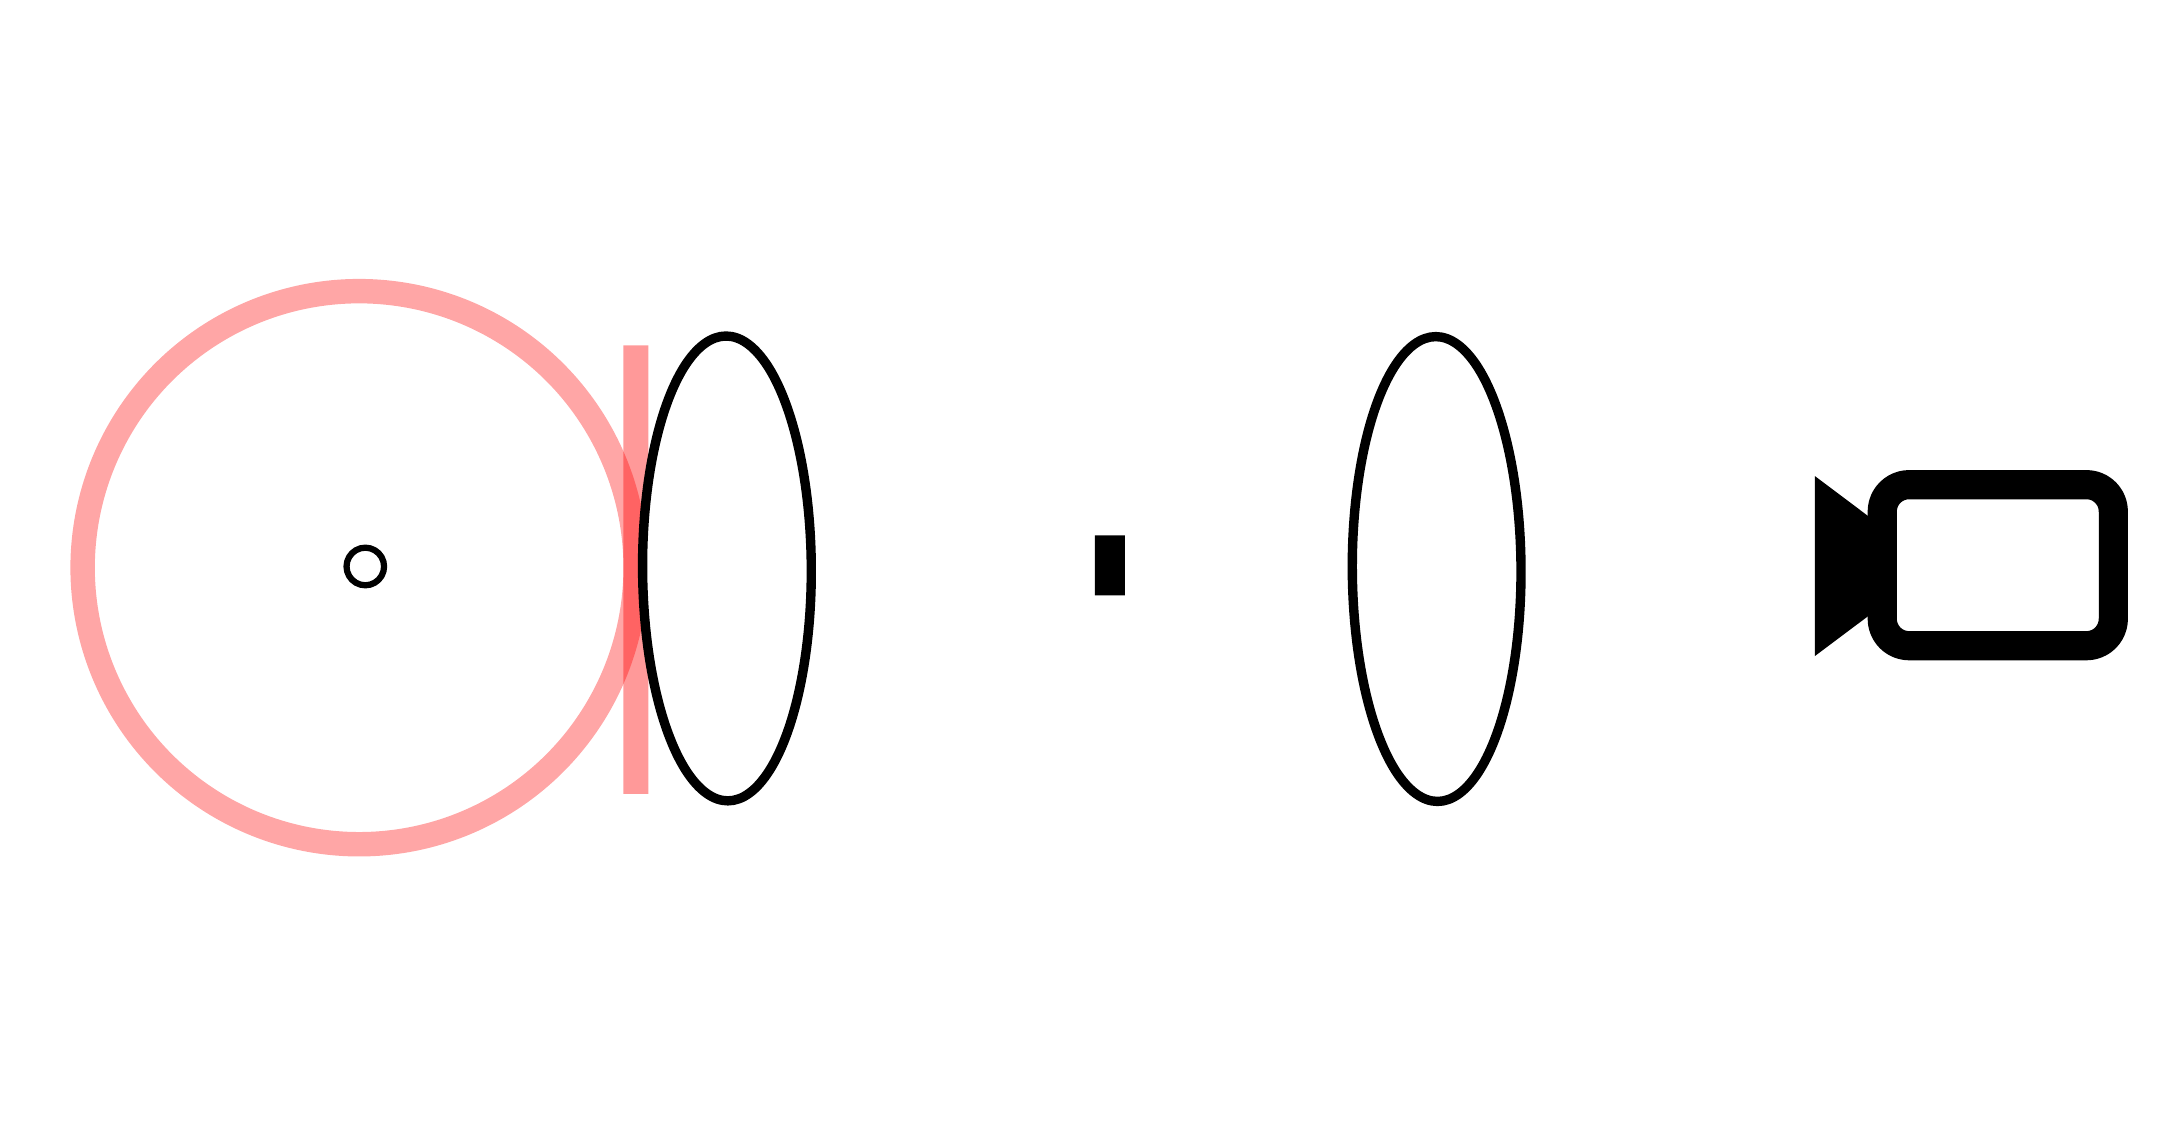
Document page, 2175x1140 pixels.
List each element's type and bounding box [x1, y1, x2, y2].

text_box [1882, 484, 2114, 646]
text_box [1352, 336, 1522, 802]
text_box [1094, 535, 1125, 596]
text_box [70, 278, 812, 857]
text_box [1814, 476, 1875, 657]
